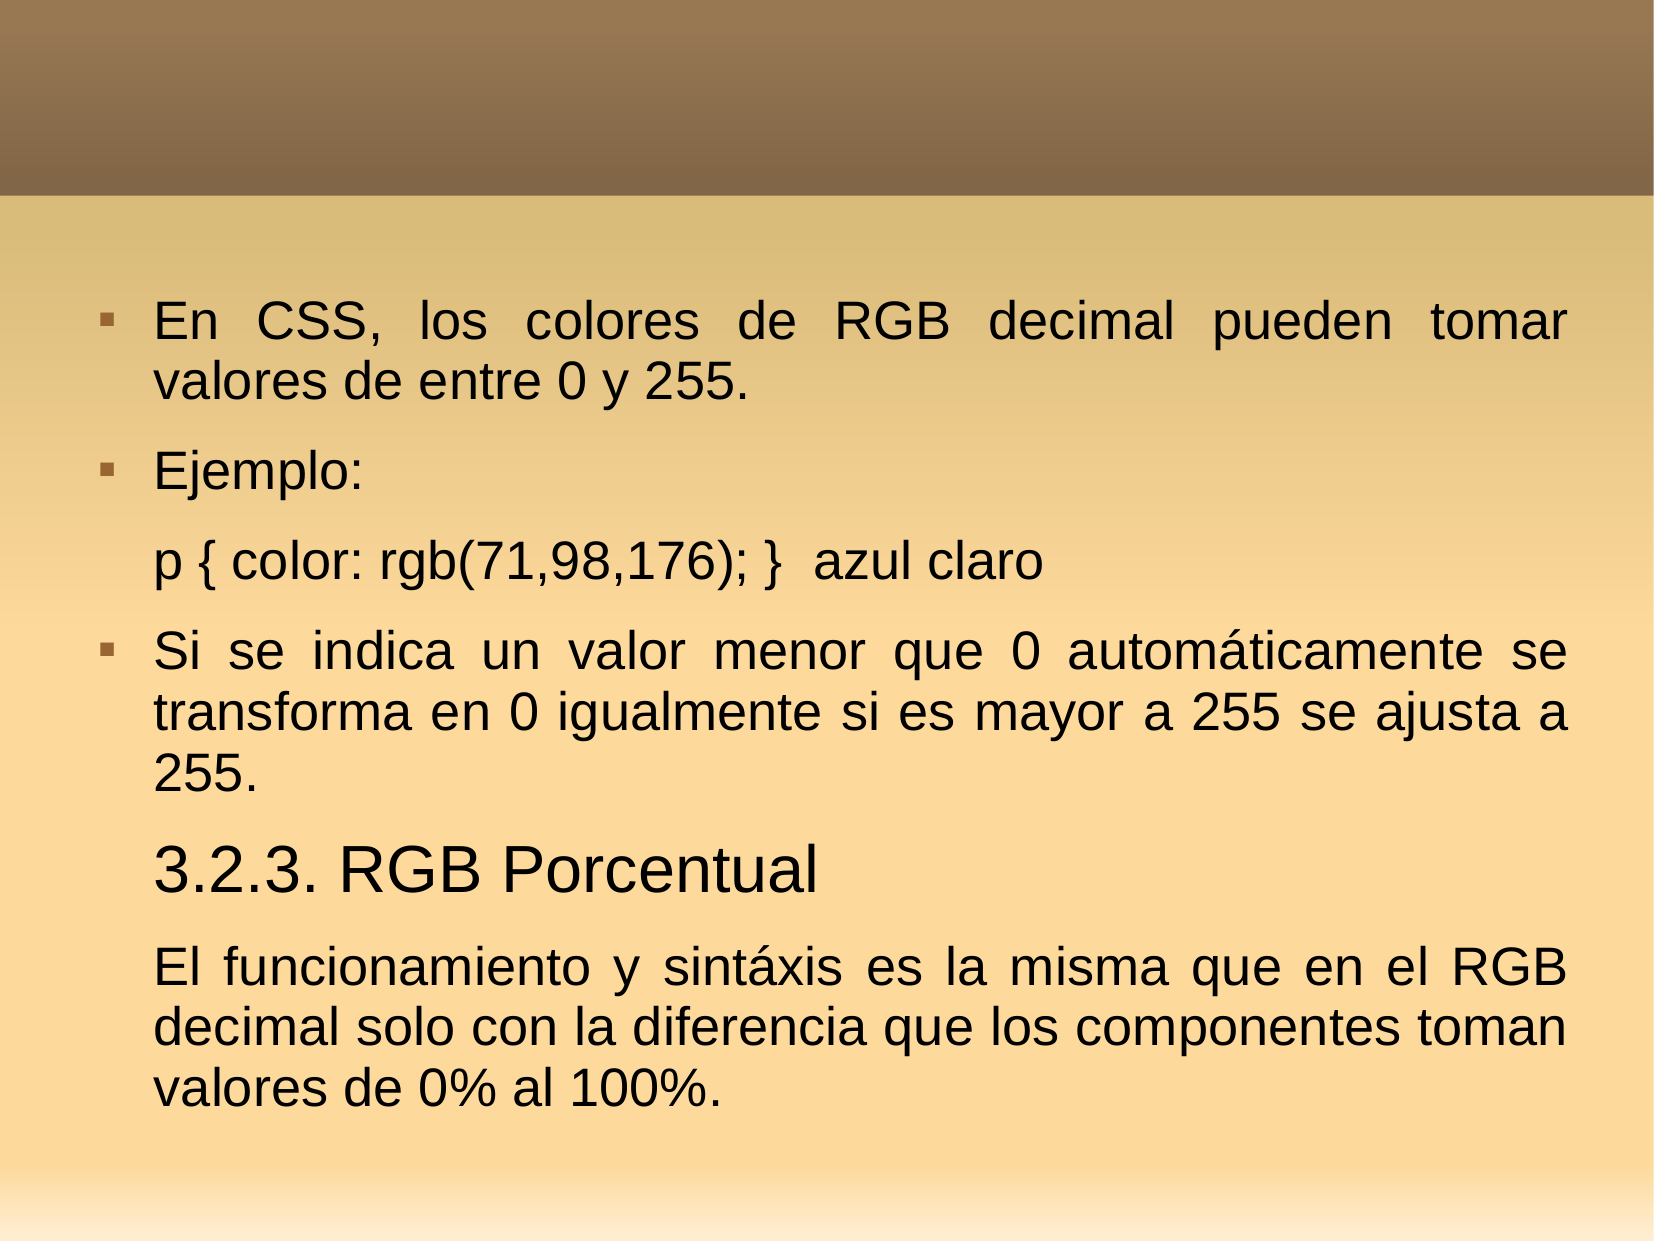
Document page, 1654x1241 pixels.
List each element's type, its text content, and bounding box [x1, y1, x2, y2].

picture [0, 0, 1654, 1241]
list En CSS, los colores de RGB decimal pueden tomar valores de entre 0 y 255. Ejemplo: p { color: rgb(71,98,176); } azul claro Si se indica un valor menor que 0 automáticamente se transforma en 0 igualmente si es mayor a 255 se ajusta a 255. 3.2.3. RGB Porcentual El funcionamiento y sintáxis es la misma que en el RGB decimal solo con la diferencia que los componentes toman valores de 0% al 100%. [82, 290, 1571, 1118]
